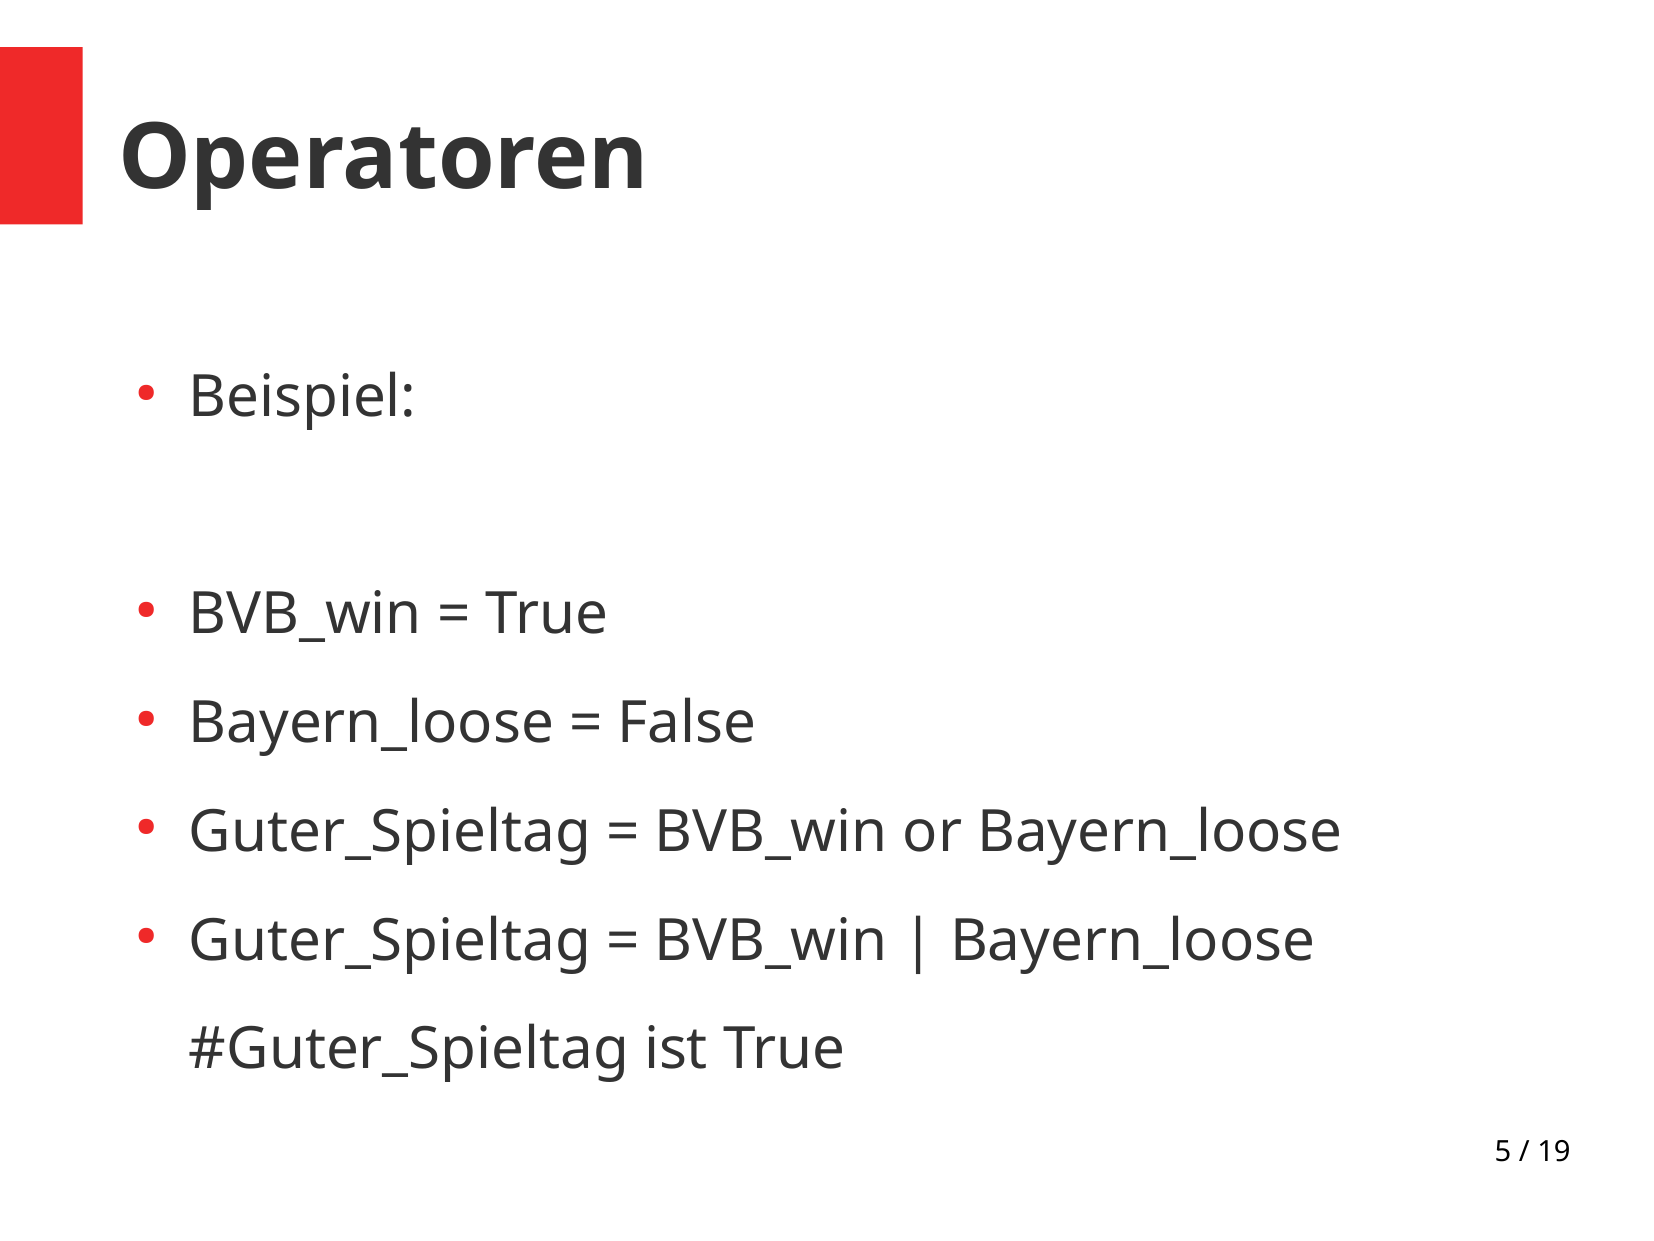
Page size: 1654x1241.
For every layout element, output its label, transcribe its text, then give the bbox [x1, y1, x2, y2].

list Beispiel: BVB_win = True Bayern_loose = False Guter_Spieltag = BVB_win or Bayern_loose Guter_Spieltag = BVB_win | Bayern_loose #Guter_Spieltag ist True [118, 354, 1536, 1074]
title Operatoren [118, 49, 1571, 257]
